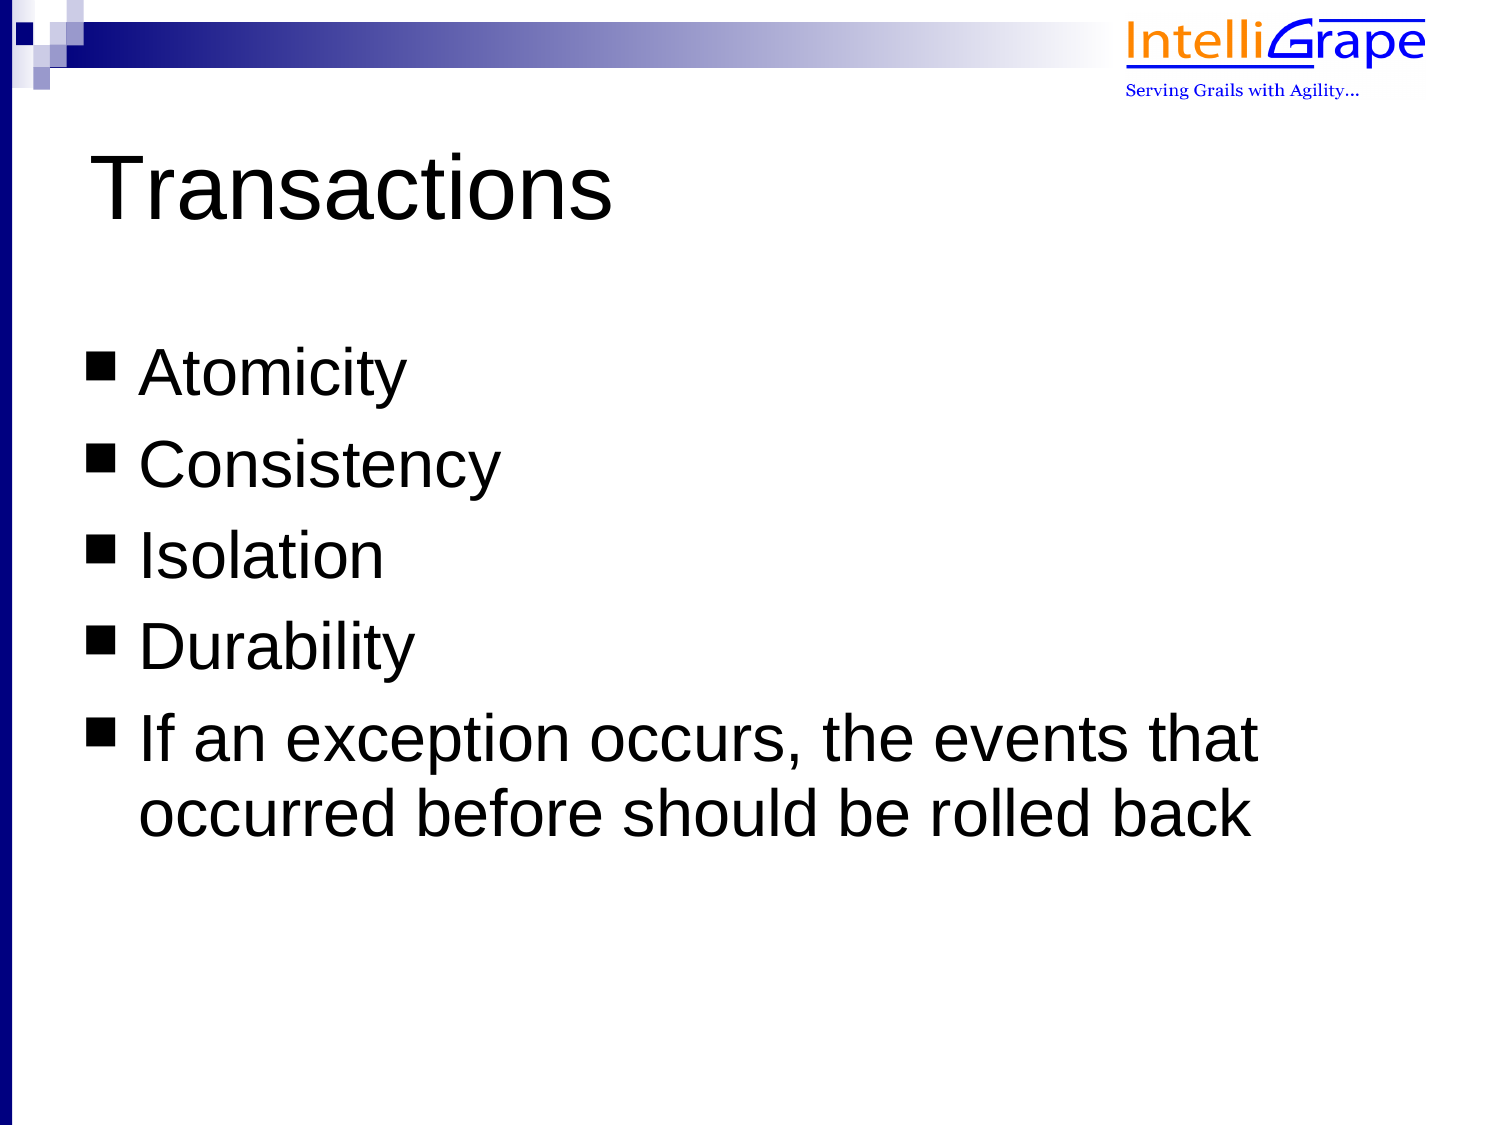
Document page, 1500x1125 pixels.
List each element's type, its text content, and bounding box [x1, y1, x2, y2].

picture [1125, 12, 1425, 74]
title Transactions [75, 74, 1426, 301]
list Atomicity Consistency Isolation Durability If an exception occurs, the events that occurred before should be rolled back [67, 236, 1418, 979]
